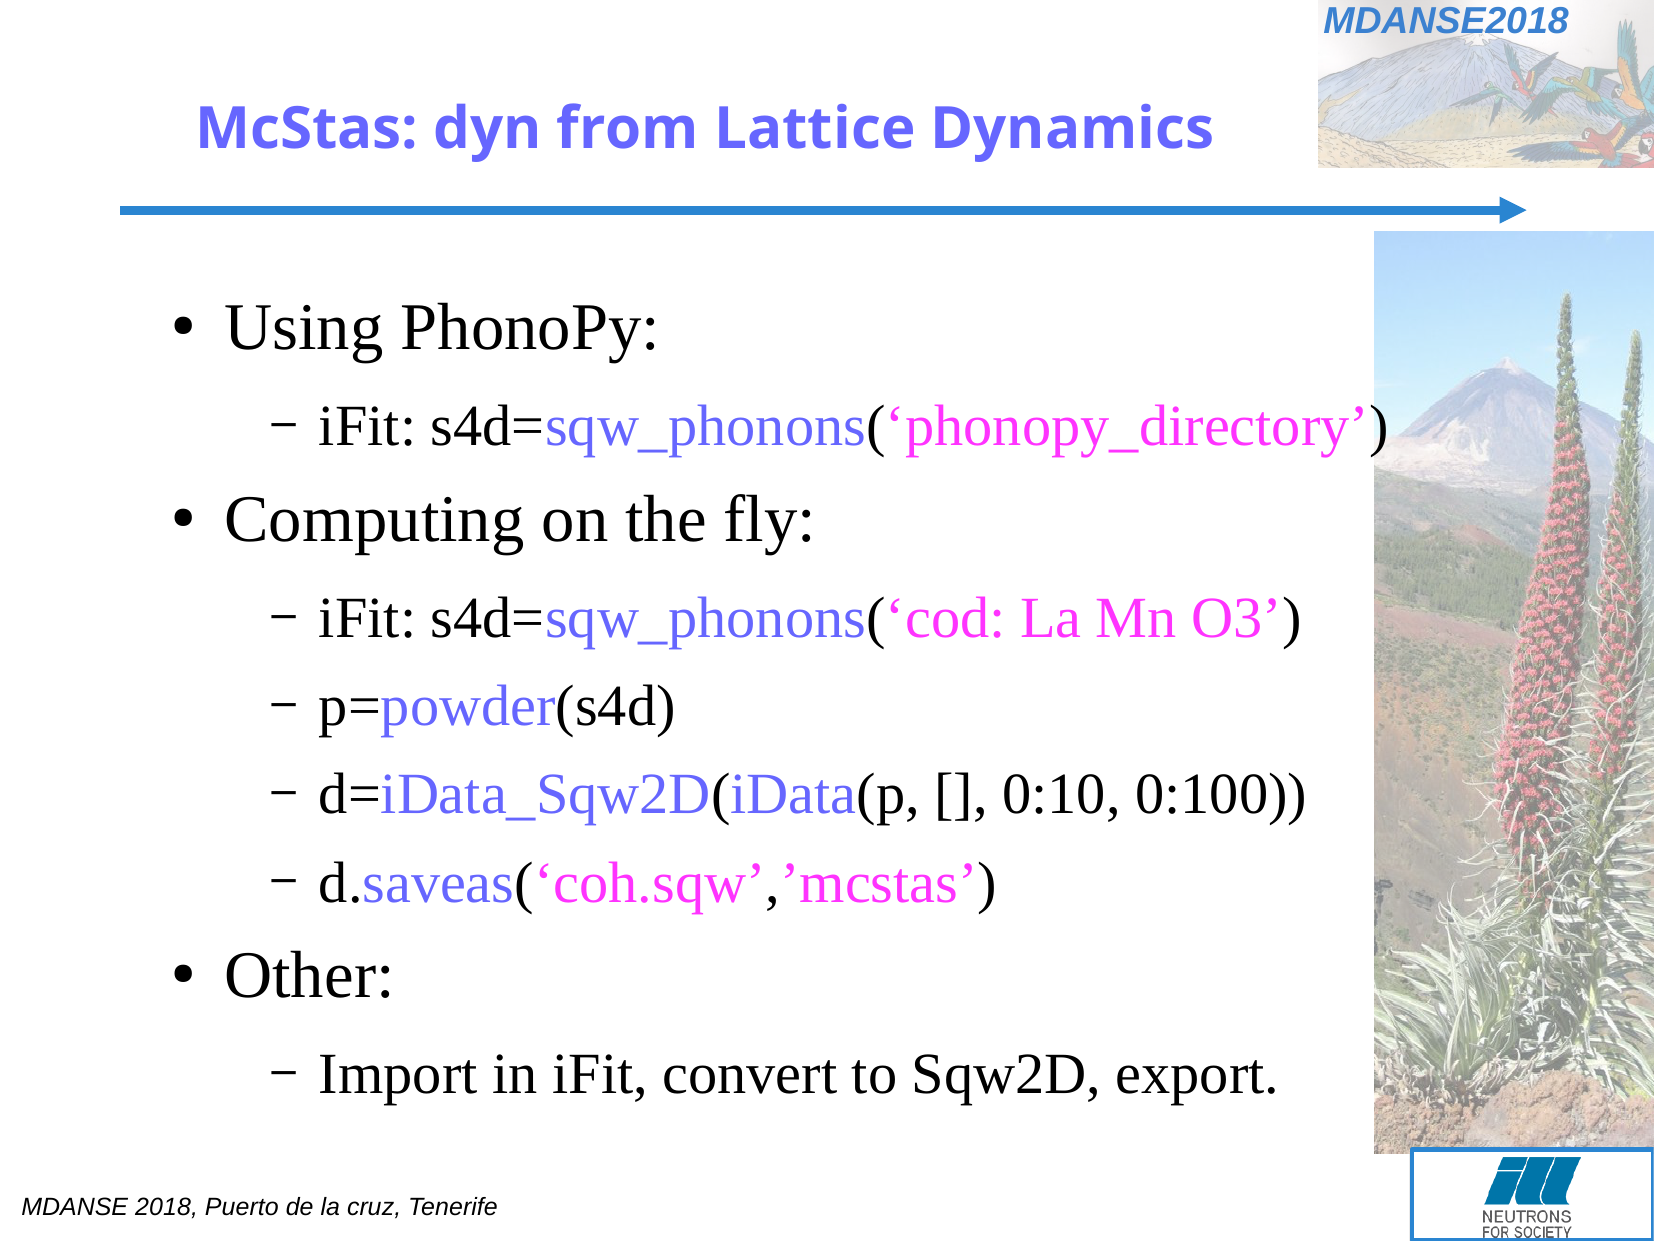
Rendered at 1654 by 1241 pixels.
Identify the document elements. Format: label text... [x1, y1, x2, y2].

title McStas: dyn from Lattice Dynamics [82, 49, 1328, 203]
list Using PhonoPy: iFit: s4d=sqw_phonons(‘phonopy_directory’) Computing on the fly: iFit: s4d=sqw_phonons(‘cod: La Mn O3’) p=powder(s4d) d=iData_Sqw2D(iData(p, [], 0:10, 0:100)) d.saveas(‘coh.sqw’,’mcstas’) Other: Import in iFit, convert to Sqw2D, export. [82, 290, 1571, 1107]
picture [1479, 1153, 1583, 1241]
